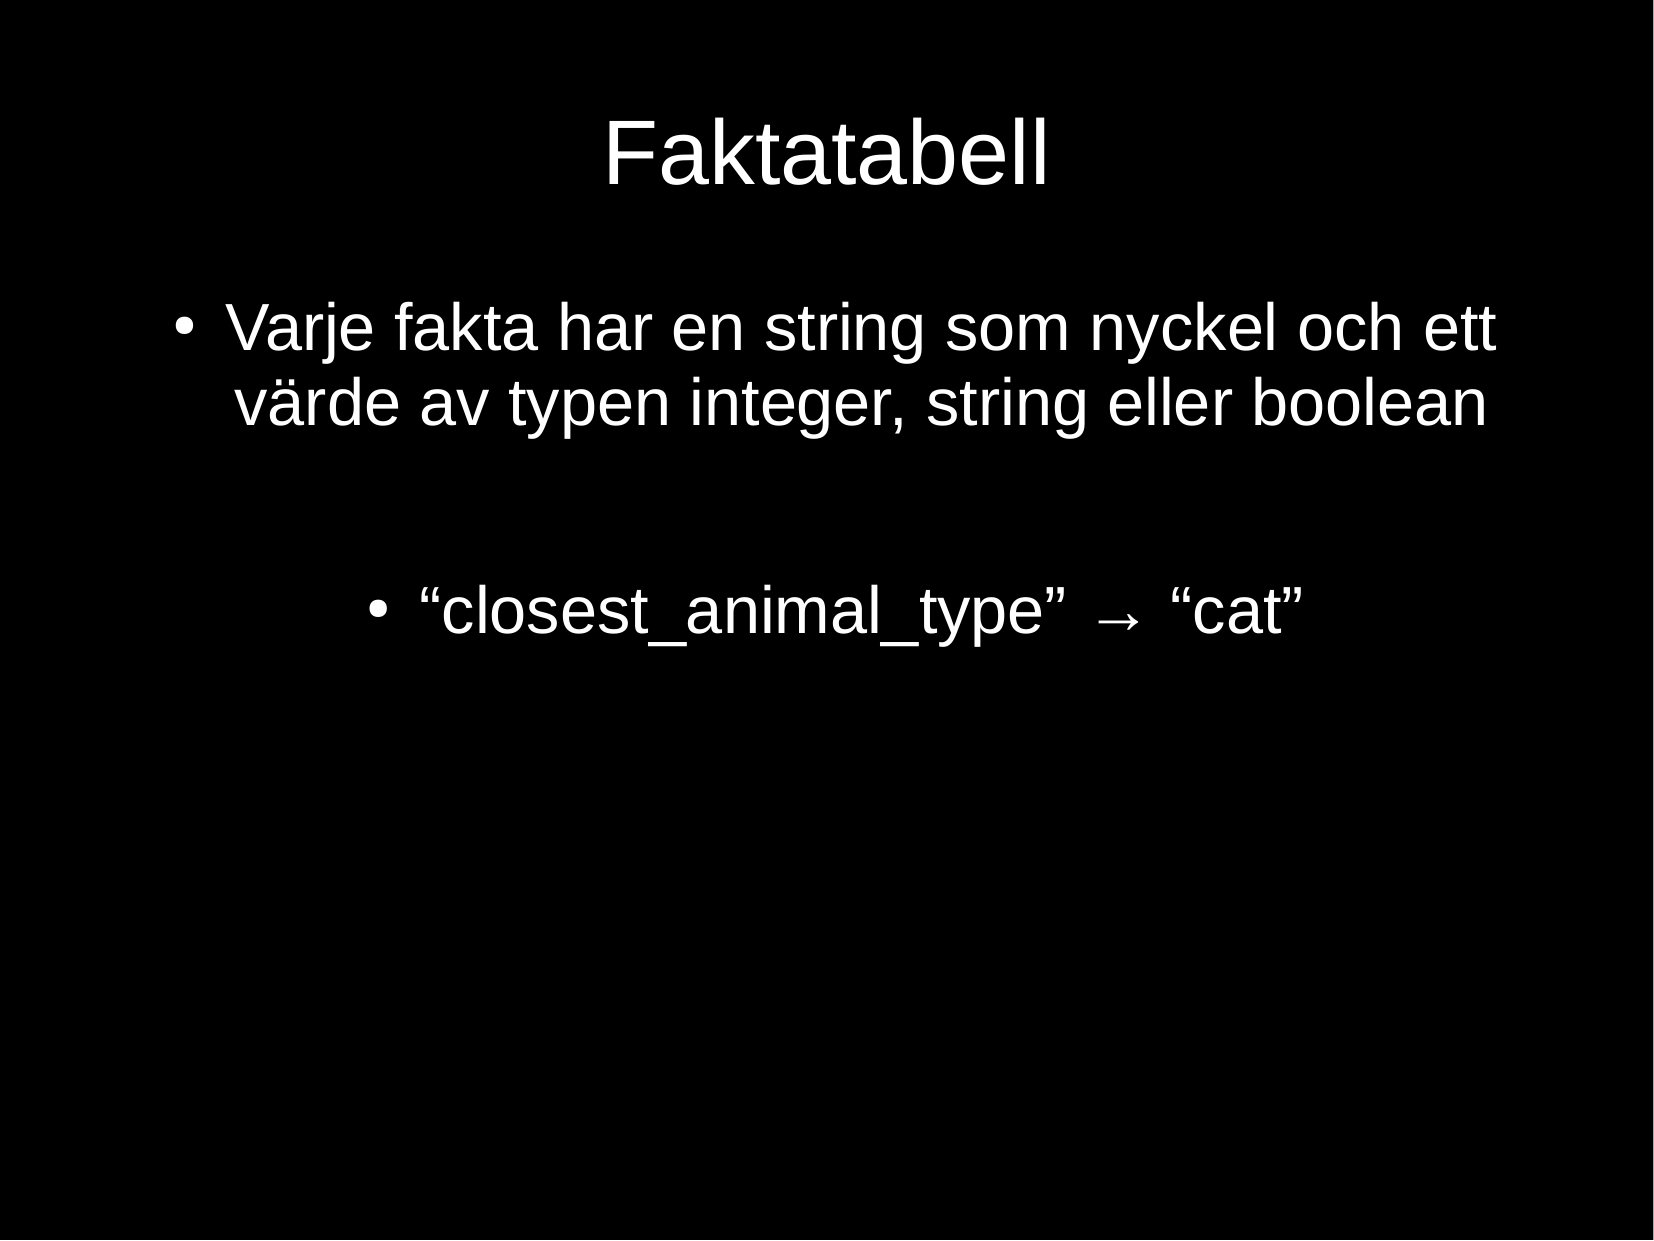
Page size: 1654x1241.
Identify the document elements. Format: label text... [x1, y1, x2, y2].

title Faktatabell [82, 49, 1571, 257]
list Varje fakta har en string som nyckel och ett värde av typen integer, string eller boolean “closest_animal_type” → “cat” [82, 290, 1571, 1010]
